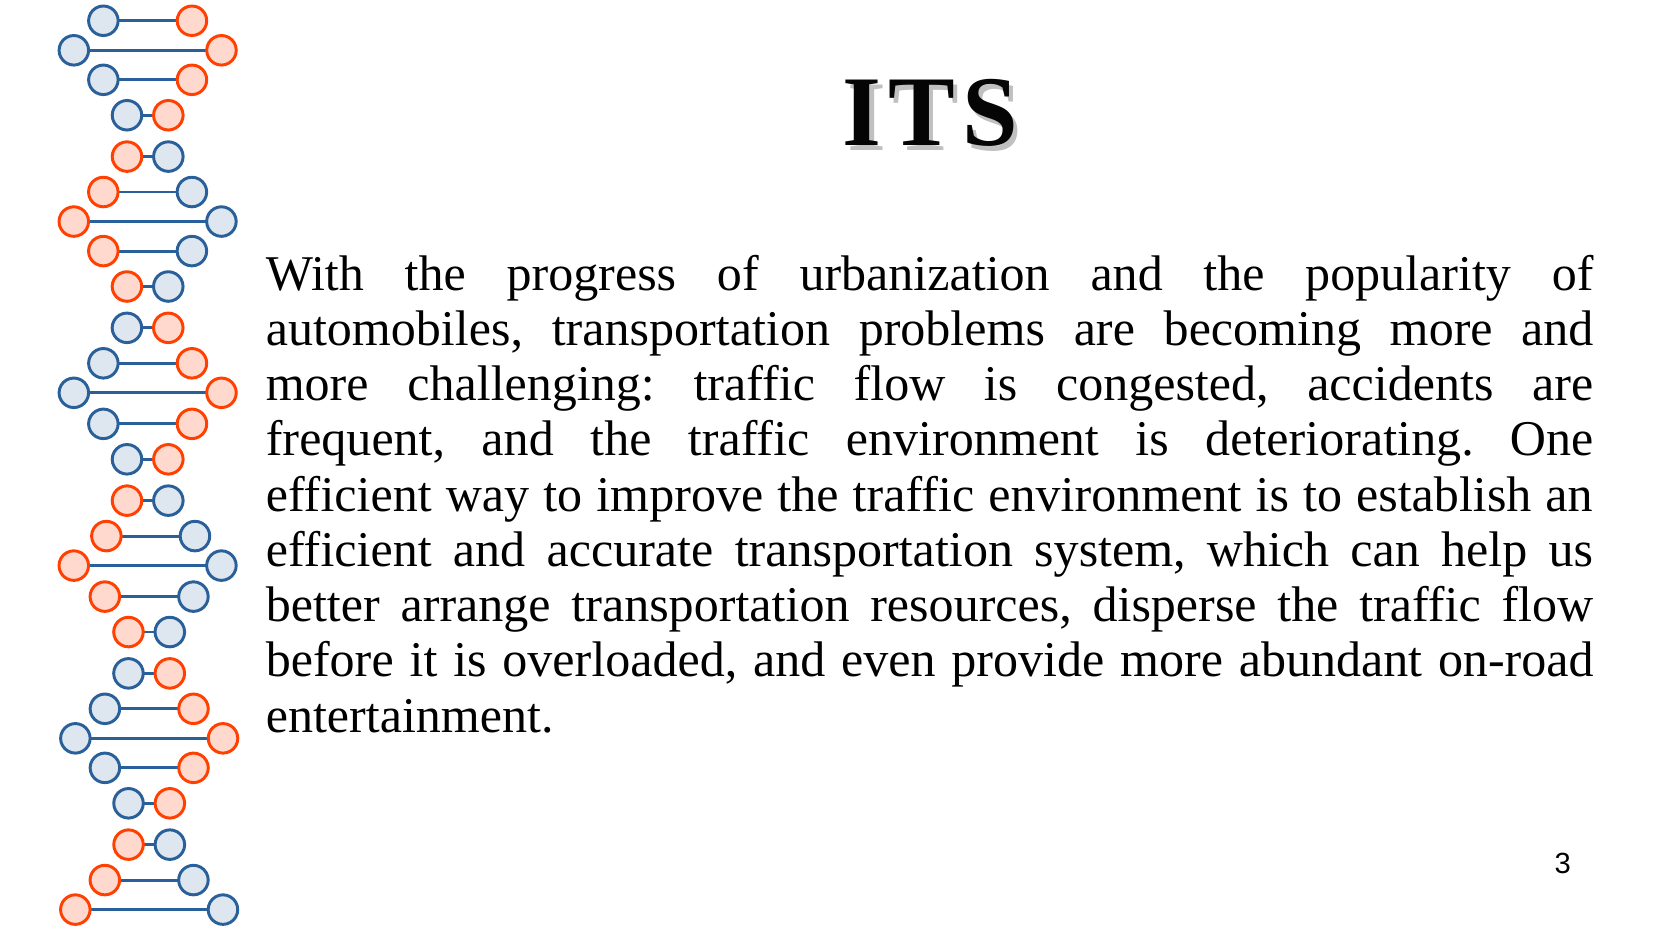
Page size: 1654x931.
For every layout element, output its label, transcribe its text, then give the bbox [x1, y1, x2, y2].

subtitle With the progress of urbanization and the popularity of automobiles, transportation problems are becoming more and more challenging: traffic flow is congested, accidents are frequent, and the traffic environment is deteriorating. One efficient way to improve the traffic environment is to establish an efficient and accurate transportation system, which can help us better arrange transportation resources, disperse the traffic flow before it is overloaded, and even provide more abundant on-road entertainment. [265, 224, 1595, 764]
title ITS [265, 35, 1595, 189]
